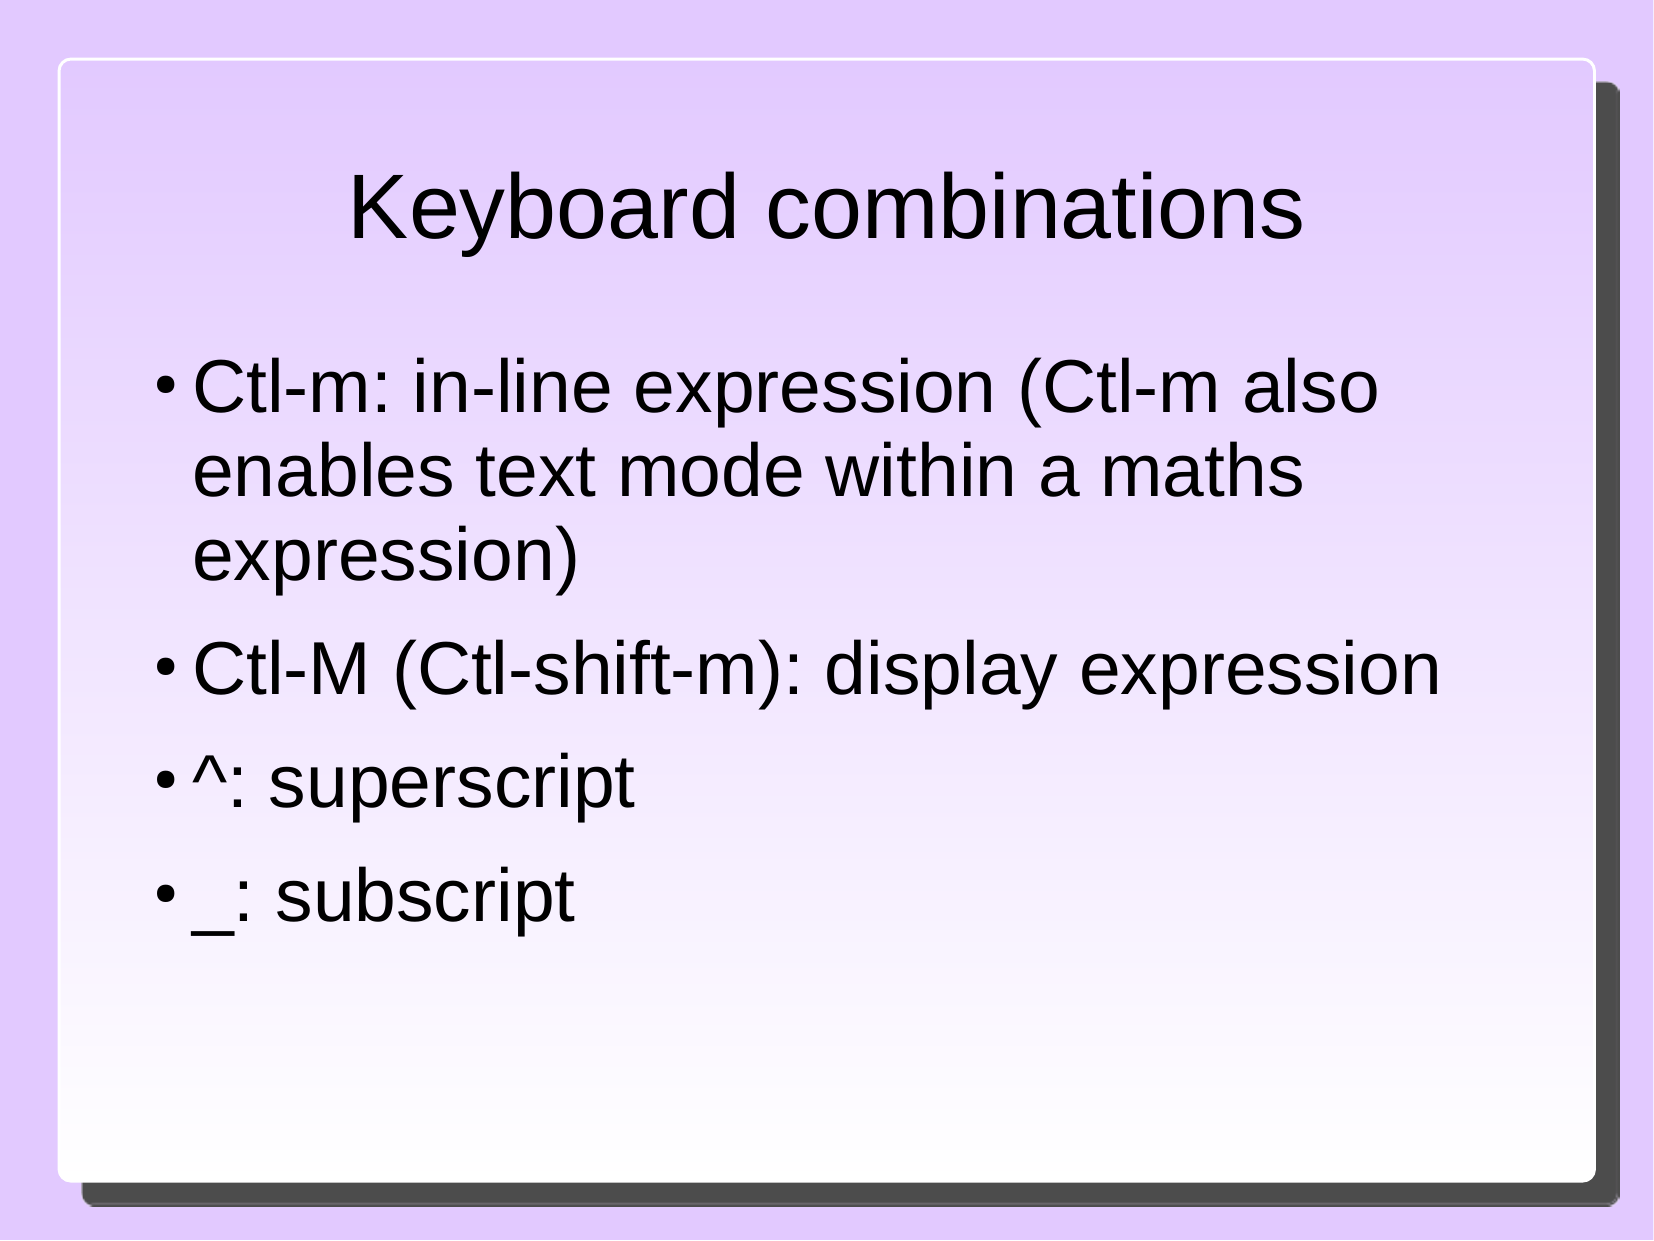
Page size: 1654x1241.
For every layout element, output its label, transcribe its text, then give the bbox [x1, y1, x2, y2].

list Ctl-m: in-line expression (Ctl-m also enables text mode within a maths expression) Ctl-M (Ctl-shift-m): display expression ^: superscript _: subscript [121, 344, 1534, 1127]
title Keyboard combinations [121, 102, 1534, 311]
